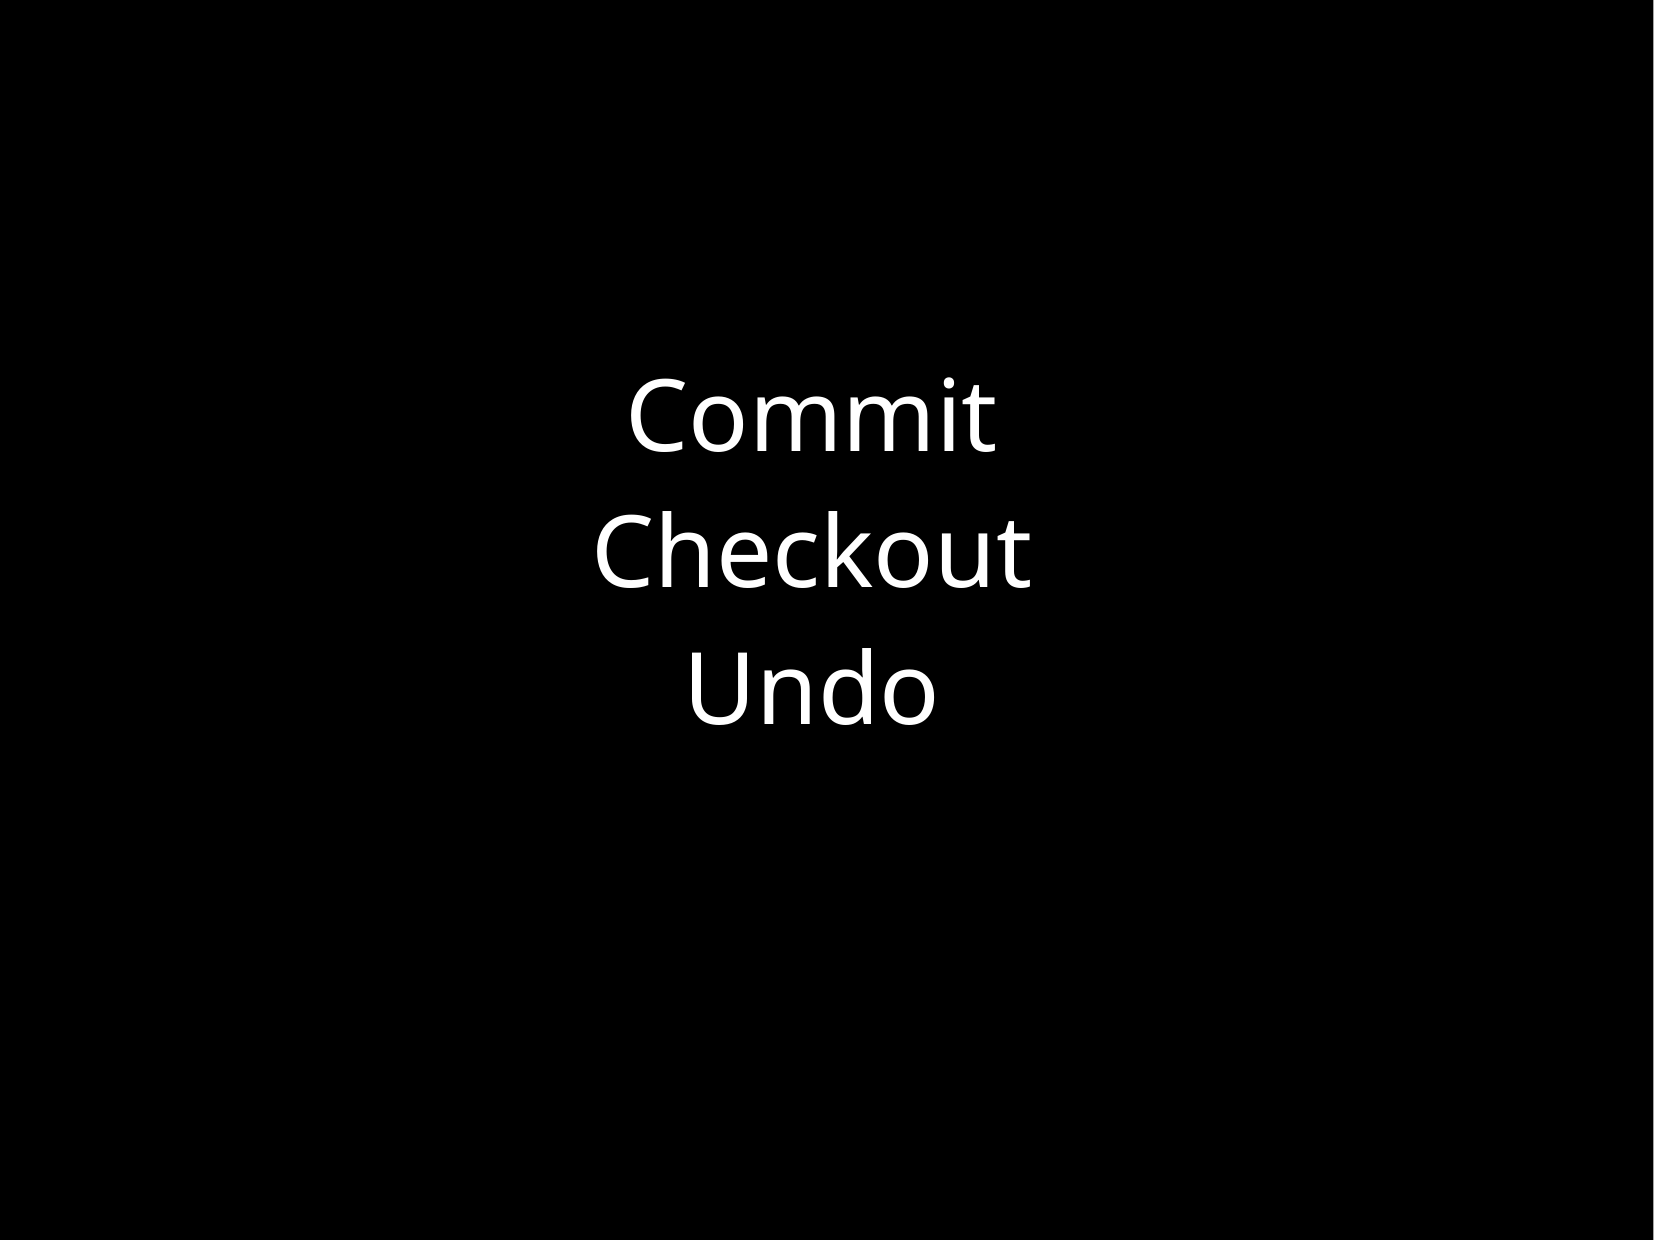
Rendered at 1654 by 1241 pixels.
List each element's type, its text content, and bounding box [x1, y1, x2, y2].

subtitle Commit Checkout Undo [88, 88, 1536, 1010]
